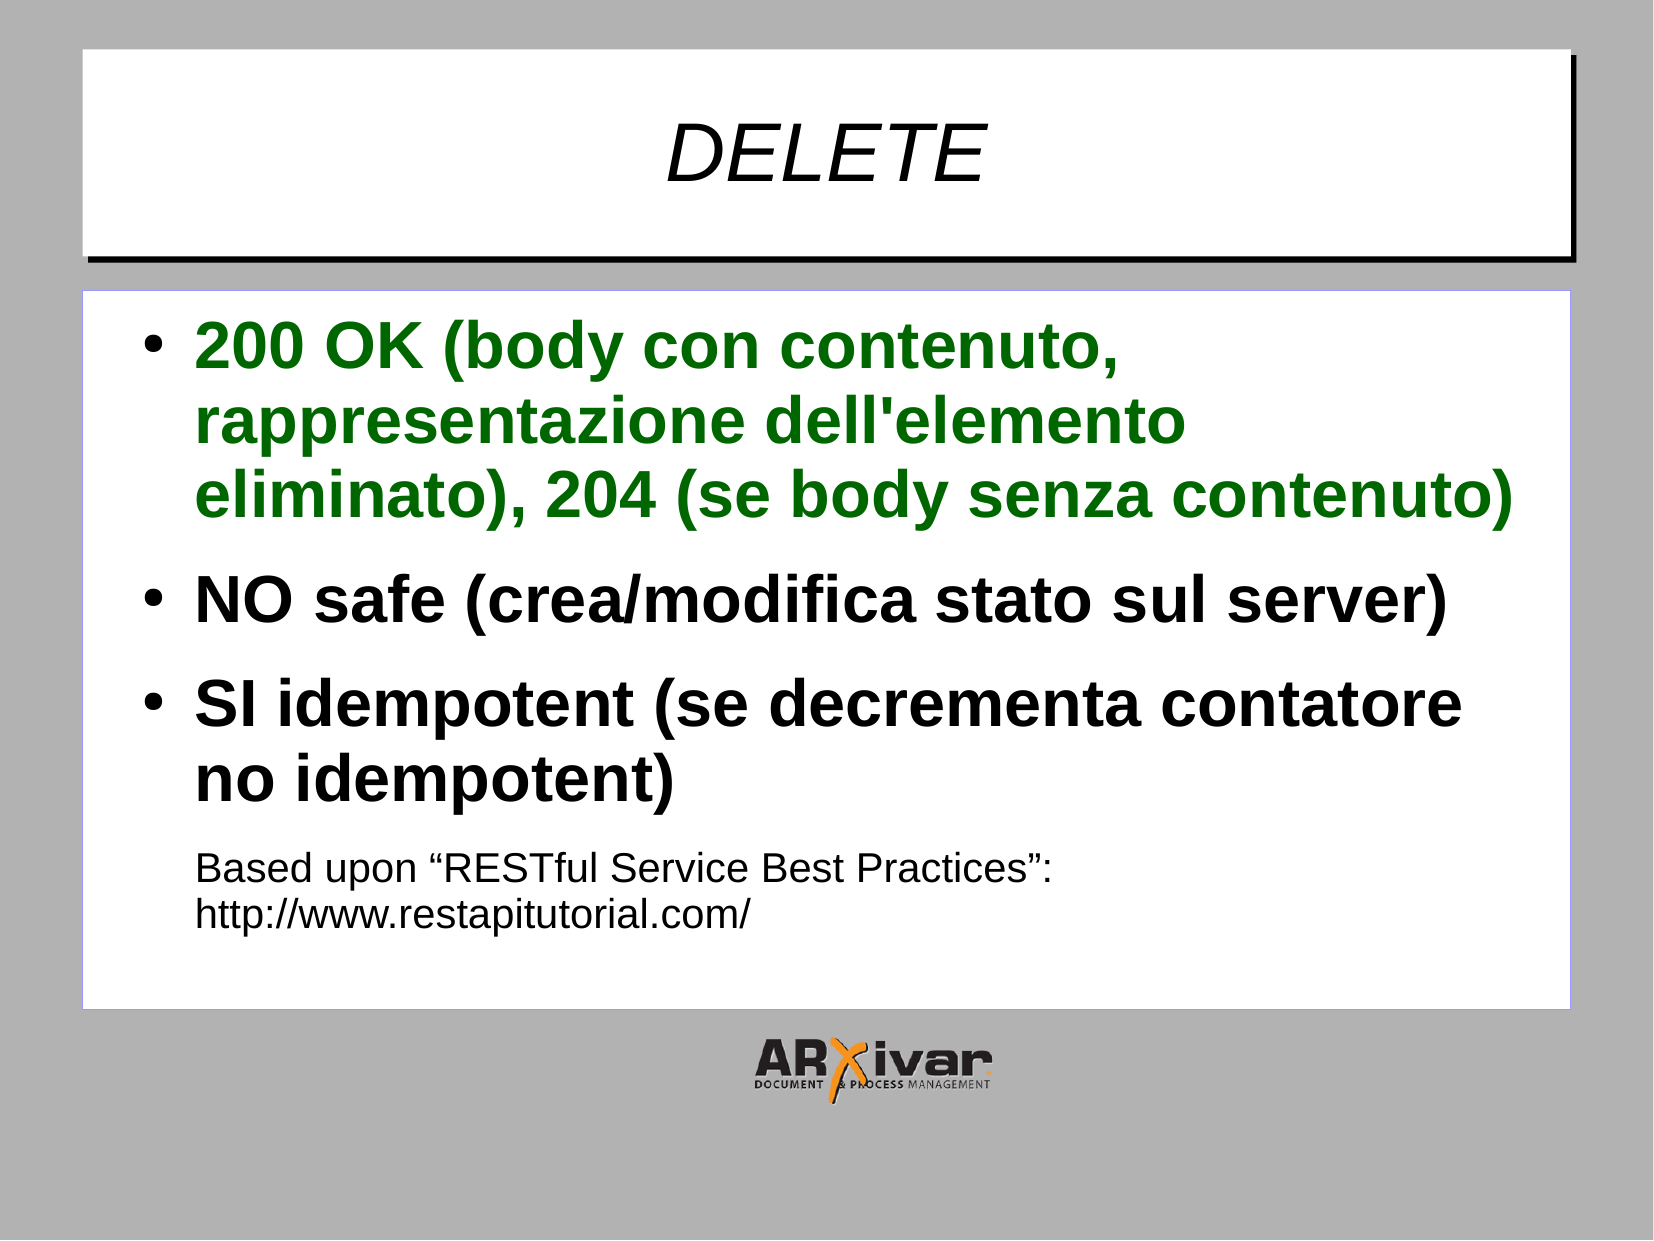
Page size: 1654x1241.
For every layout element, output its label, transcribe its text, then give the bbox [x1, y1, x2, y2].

title DELETE [82, 49, 1571, 257]
picture [755, 1031, 993, 1111]
list 200 OK (body con contenuto, rappresentazione dell'elemento eliminato), 204 (se body senza contenuto) NO safe (crea/modifica stato sul server) SI idempotent (se decrementa contatore no idempotent) Based upon “RESTful Service Best Practices”: http://www.restapitutorial.com/ [82, 290, 1571, 1010]
